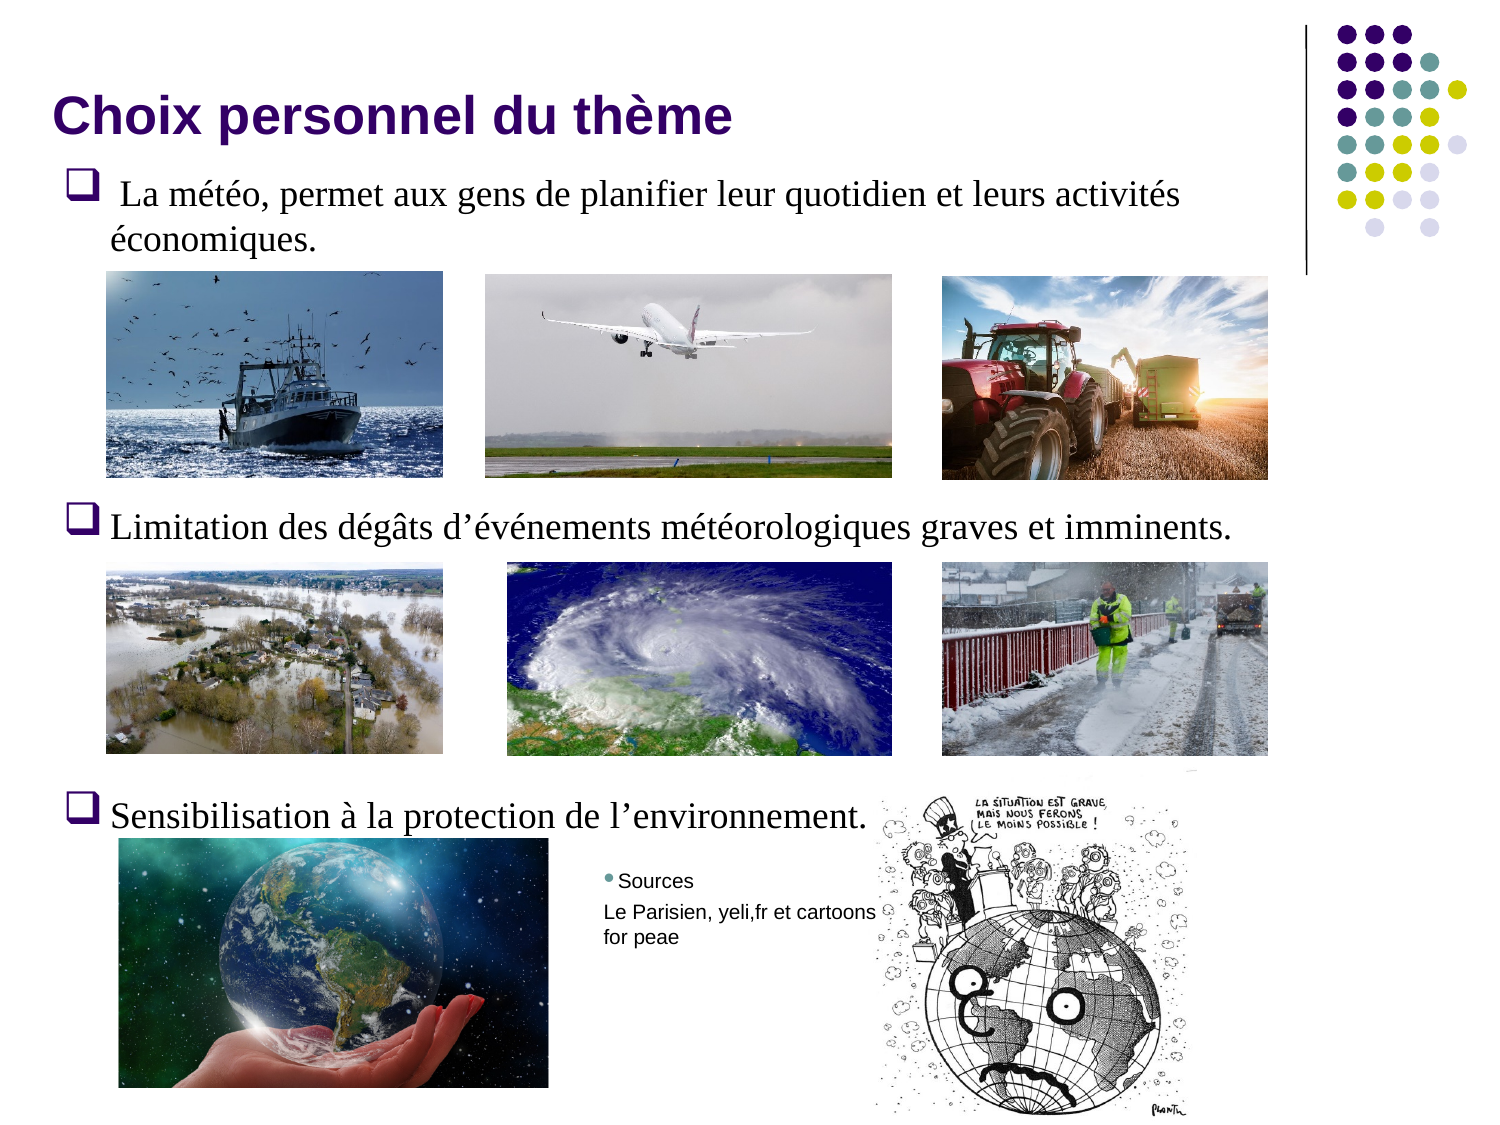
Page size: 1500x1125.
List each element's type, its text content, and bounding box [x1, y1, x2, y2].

picture [88, 838, 589, 1088]
text_box Choix personnel du thème [37, 54, 1301, 154]
picture [106, 562, 443, 754]
picture [106, 271, 443, 478]
picture [485, 274, 892, 478]
picture [942, 276, 1268, 480]
text_box Sources Le Parisien, yeli,fr et cartoons for peae [588, 859, 912, 957]
text_box La météo, permet aux gens de planifier leur quotidien et leurs activités économiques. Limitation des dégâts d’événements météorologiques graves et imminents. Sensibilisation à la protection de l’environnement. [41, 160, 1301, 1125]
picture [507, 562, 892, 756]
picture [942, 562, 1268, 756]
picture [868, 767, 1197, 1125]
